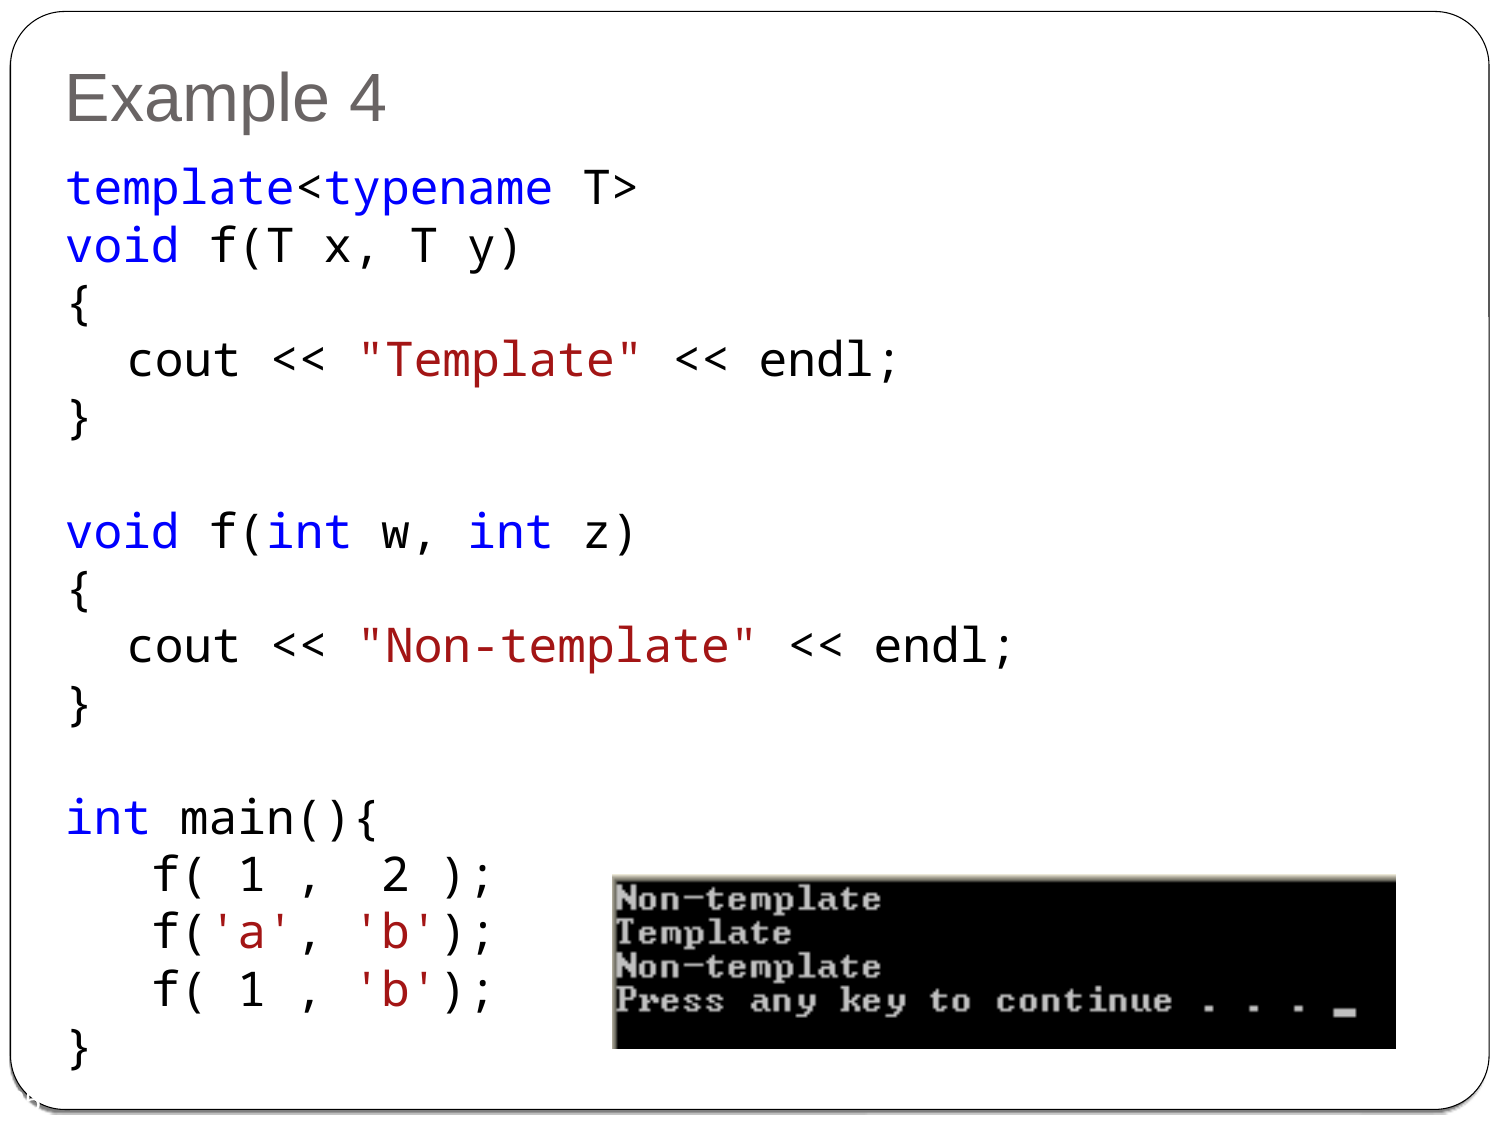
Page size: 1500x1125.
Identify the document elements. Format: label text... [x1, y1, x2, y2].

picture [612, 874, 1396, 1049]
slide_number <number> [0, 1074, 50, 1125]
title Example 4 [50, 45, 1450, 149]
list template<typename T> void f(T x, T y) { cout << "Template" << endl; } void f(int w, int z) { cout << "Non-template" << endl; } int main(){ f( 1 , 2 ); f('a', 'b'); f( 1 , 'b'); } [50, 149, 1450, 1088]
